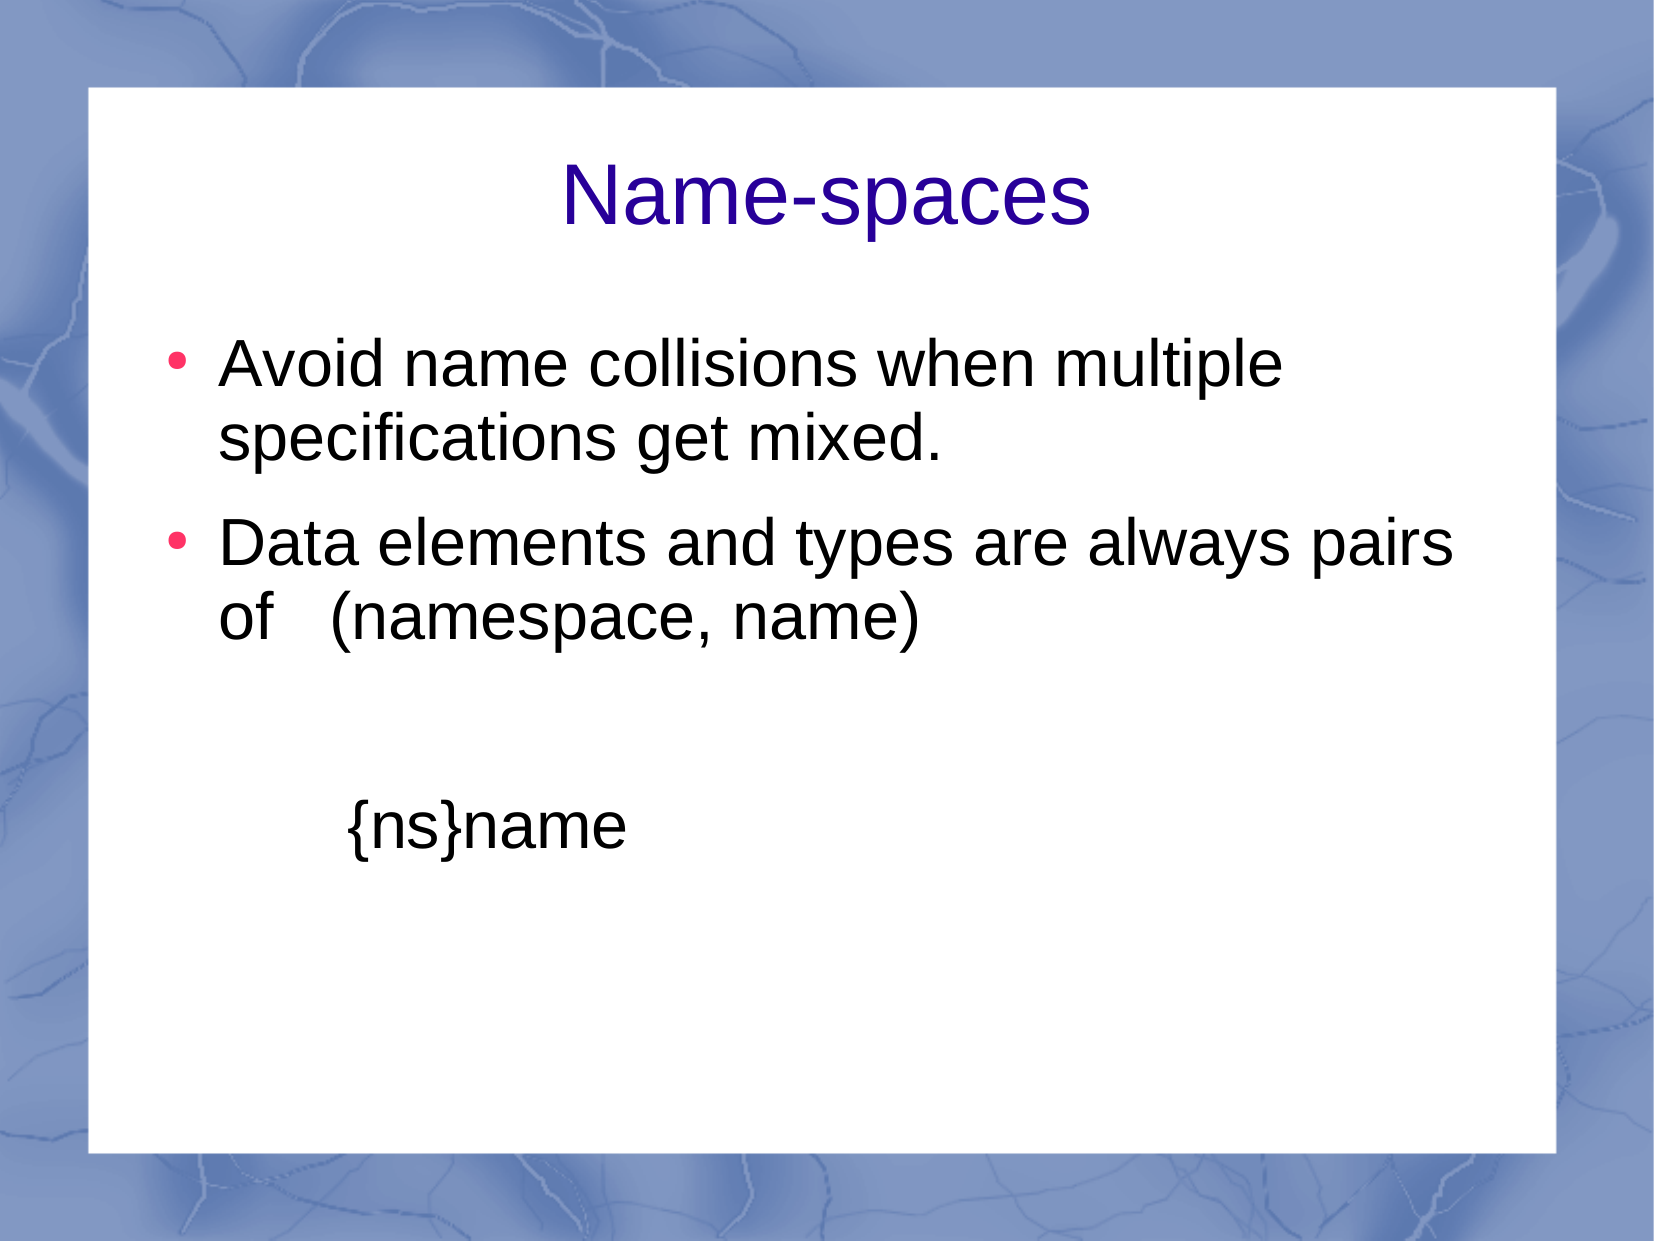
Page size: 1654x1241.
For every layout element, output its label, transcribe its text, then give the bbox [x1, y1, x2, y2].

title Name-spaces [118, 90, 1536, 298]
picture [0, 0, 1654, 1241]
list Avoid name collisions when multiple specifications get mixed. Data elements and types are always pairs of (namespace, name) {ns}name [147, 325, 1506, 1088]
